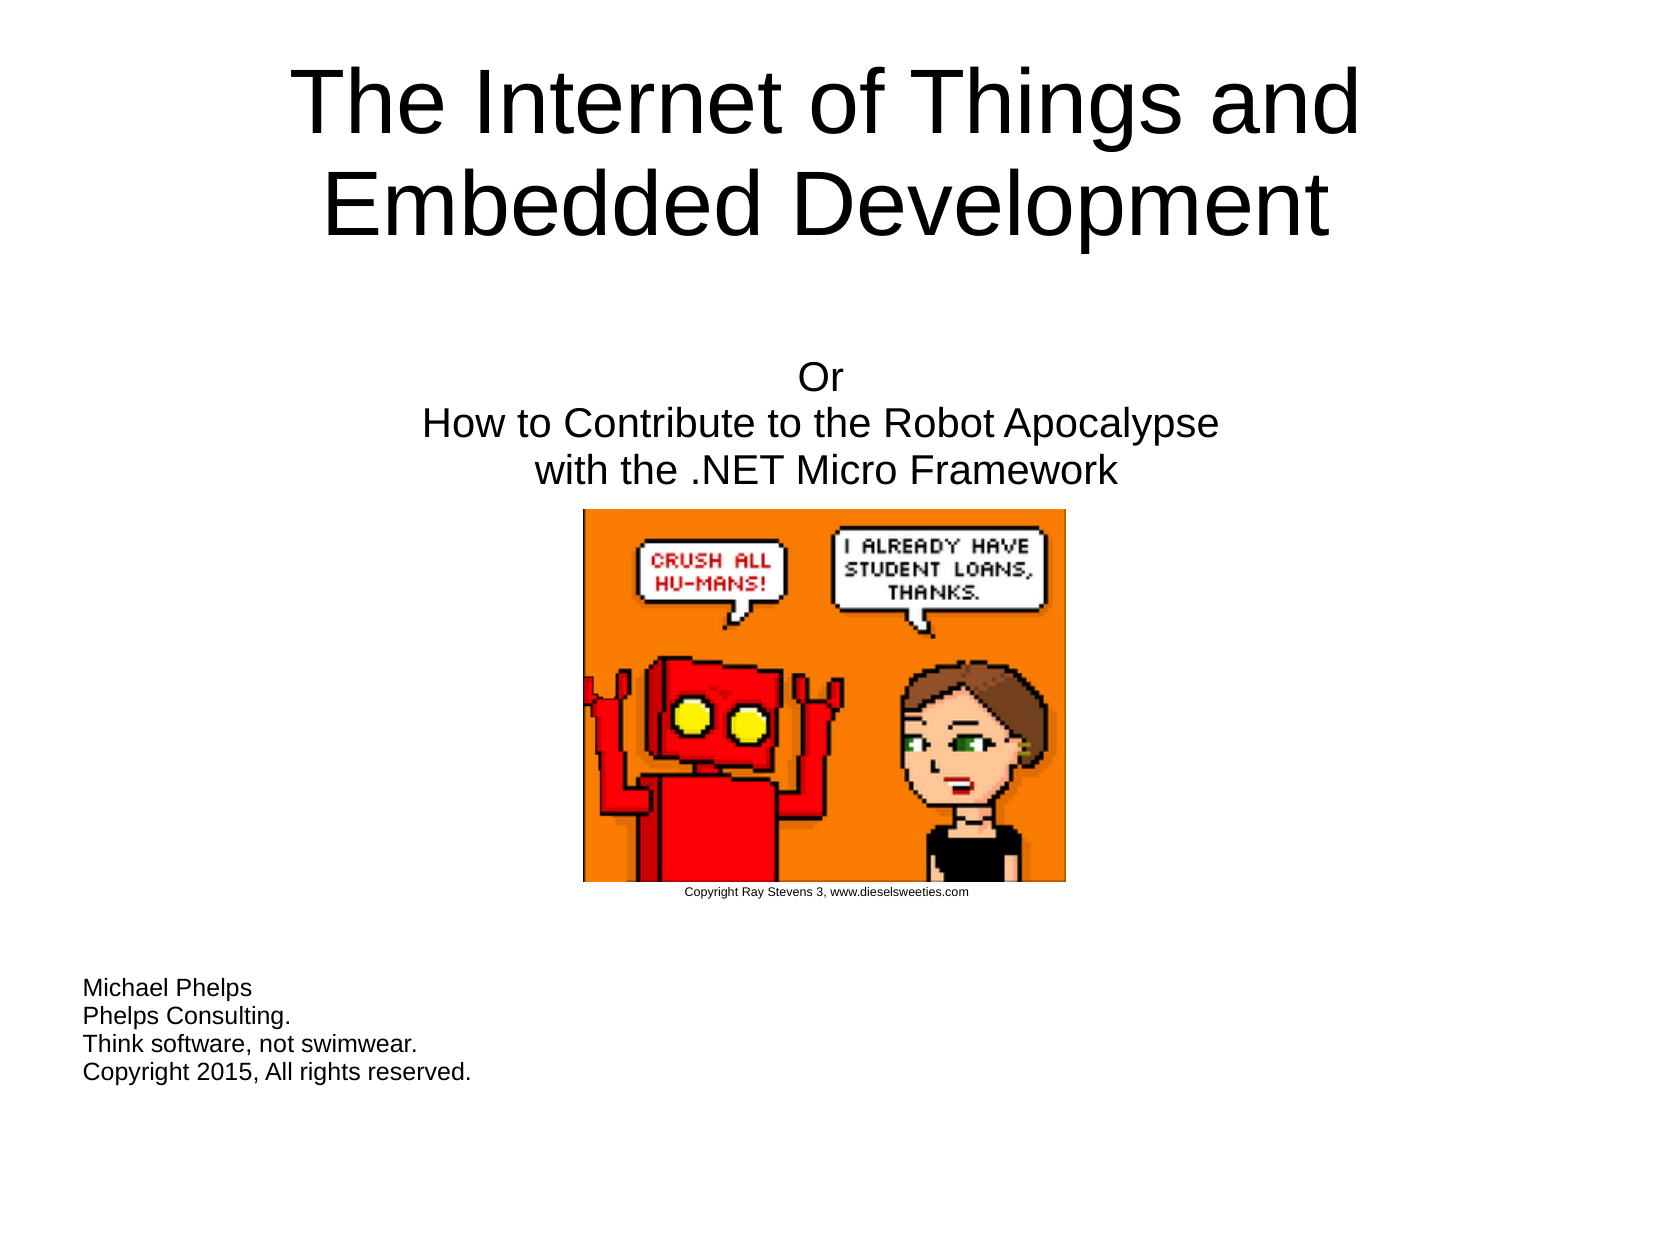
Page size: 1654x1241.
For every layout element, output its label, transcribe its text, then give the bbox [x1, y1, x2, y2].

title The Internet of Things and Embedded Development [82, 49, 1571, 257]
picture [583, 509, 1066, 882]
subtitle Or How to Contribute to the Robot Apocalypse with the .NET Micro Framework Copyright Ray Stevens 3, www.dieselsweeties.com Michael Phelps Phelps Consulting. Think software, not swimwear. Copyright 2015, All rights reserved. [82, 352, 1571, 1087]
